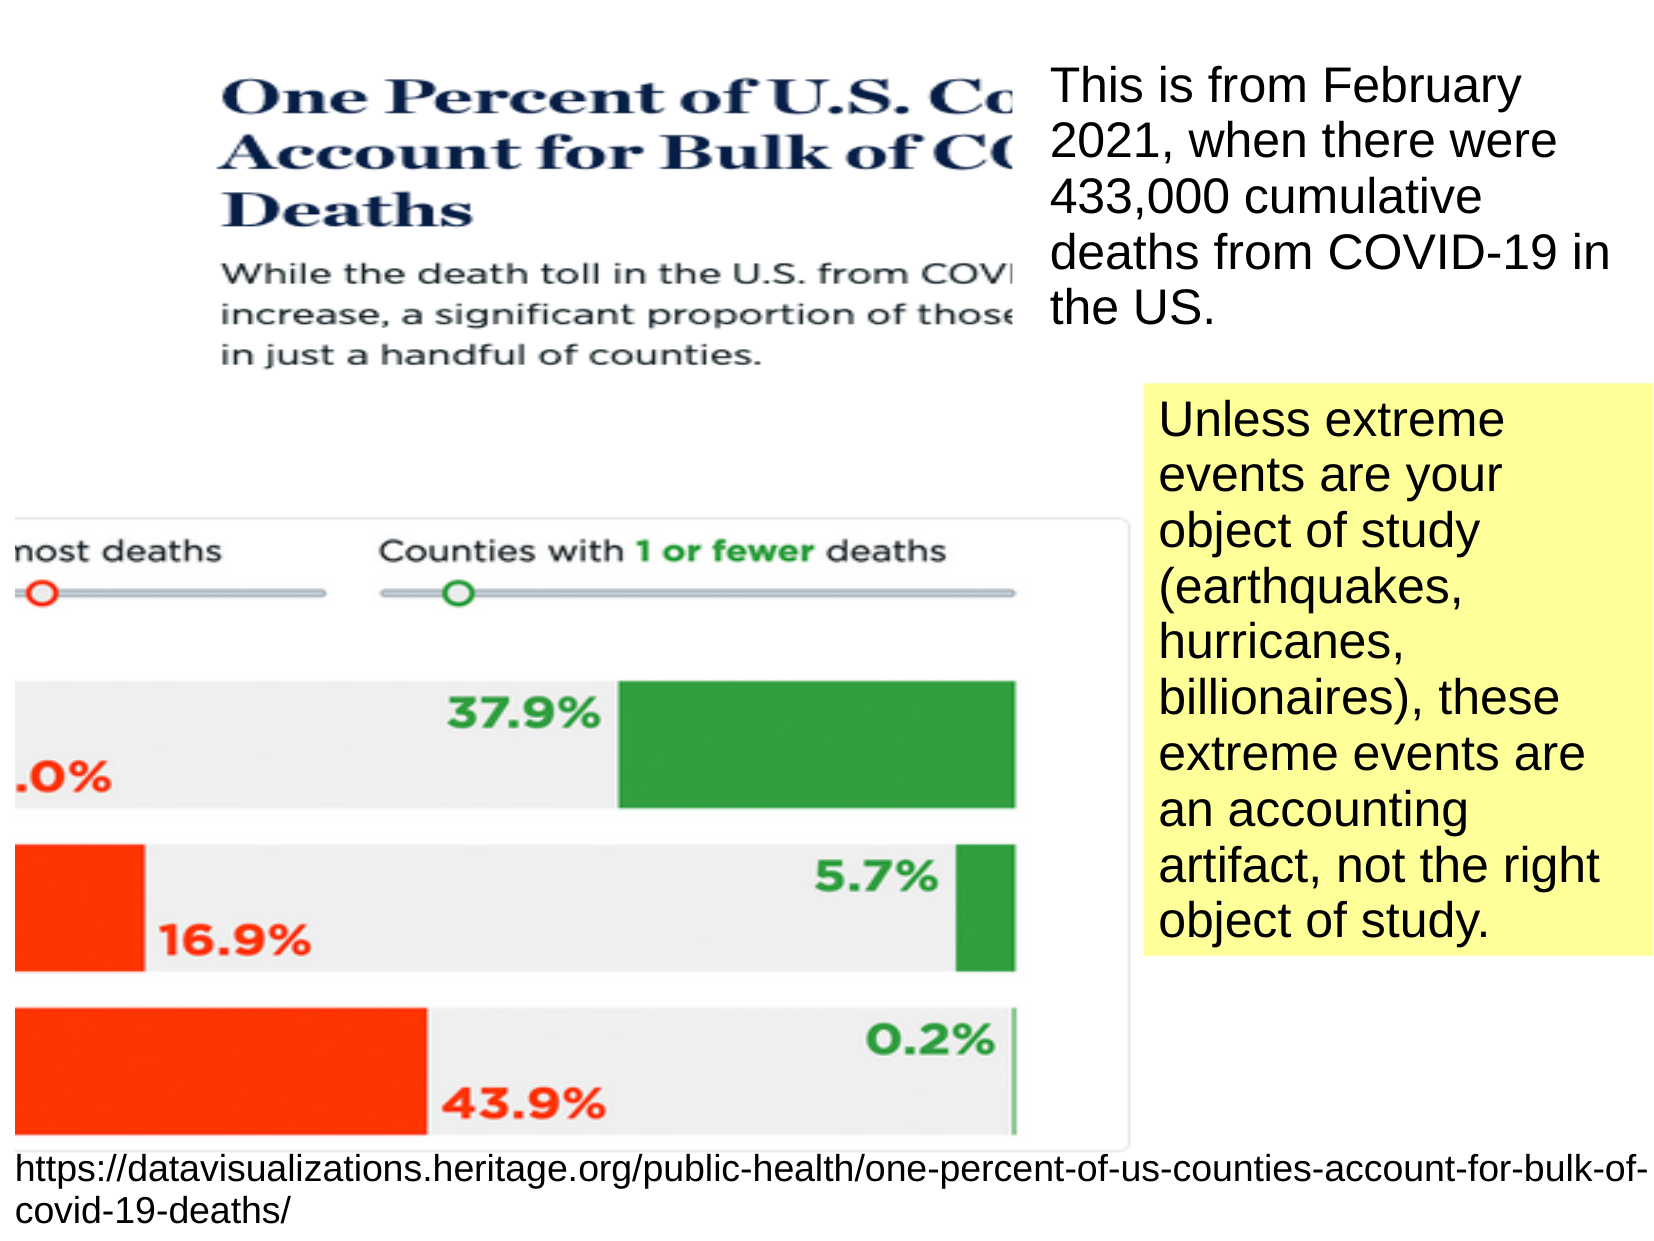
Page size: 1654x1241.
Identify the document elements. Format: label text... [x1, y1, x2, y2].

text_box https://datavisualizations.heritage.org/public-health/one-percent-of-us-counties-account-for-bulk-of-covid-19-deaths/ [0, 1140, 1654, 1239]
text_box Unless extreme events are your object of study (earthquakes, hurricanes, billionaires), these extreme events are an accounting artifact, not the right object of study. [1143, 383, 1654, 956]
picture [15, 0, 1306, 1140]
text_box This is from February 2021, when there were 433,000 cumulative deaths from COVID-19 in the US. [1035, 49, 1654, 344]
